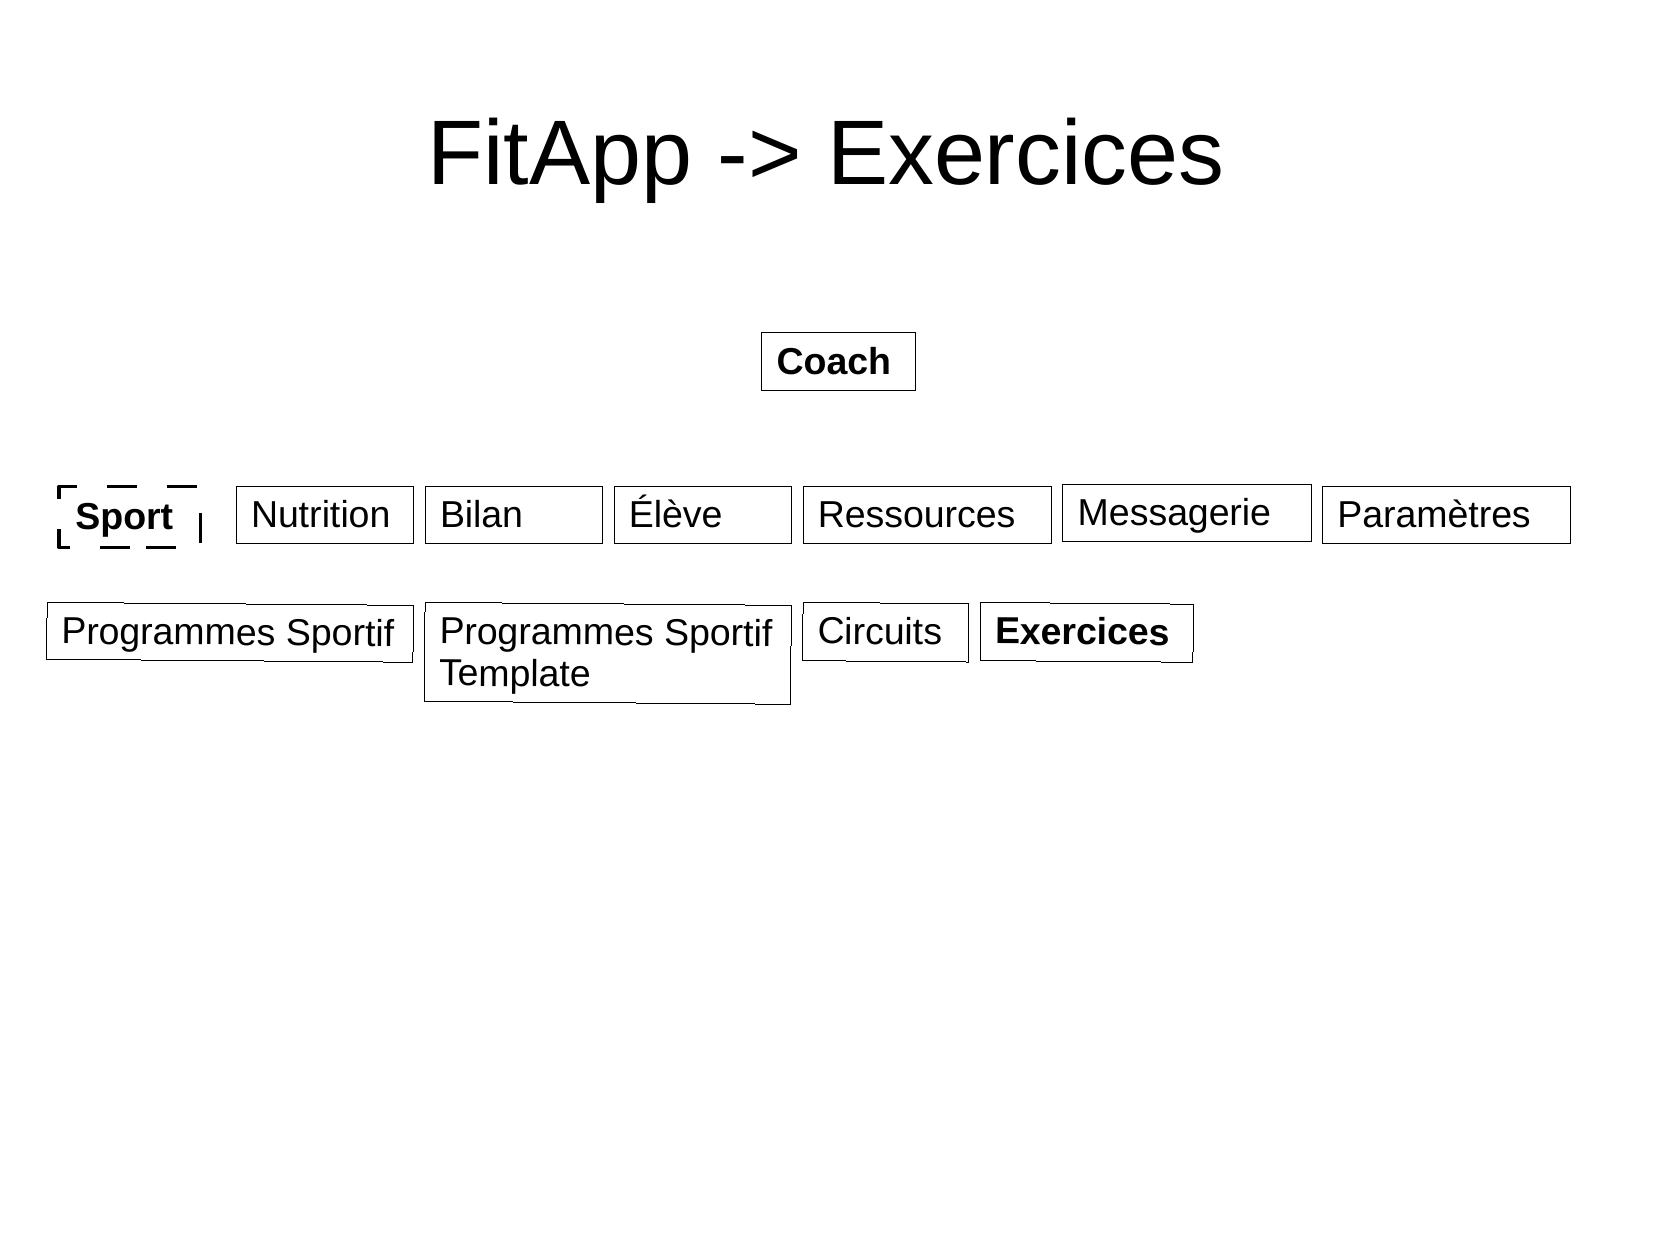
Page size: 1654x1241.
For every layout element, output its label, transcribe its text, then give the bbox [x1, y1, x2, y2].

text_box Bilan [425, 486, 603, 544]
text_box Coach [761, 332, 916, 391]
text_box Élève [614, 486, 792, 544]
text_box Exercices [980, 602, 1194, 663]
text_box Paramètres [1322, 486, 1571, 544]
text_box Messagerie [1062, 484, 1312, 542]
text_box Circuits [802, 602, 969, 663]
text_box Programmes Sportif Template [424, 602, 792, 705]
text_box Ressources [803, 486, 1052, 544]
text_box Programmes Sportif [46, 602, 414, 663]
text_box Sport [59, 486, 201, 548]
title FitApp -> Exercices [82, 49, 1571, 257]
text_box Nutrition [236, 486, 414, 544]
